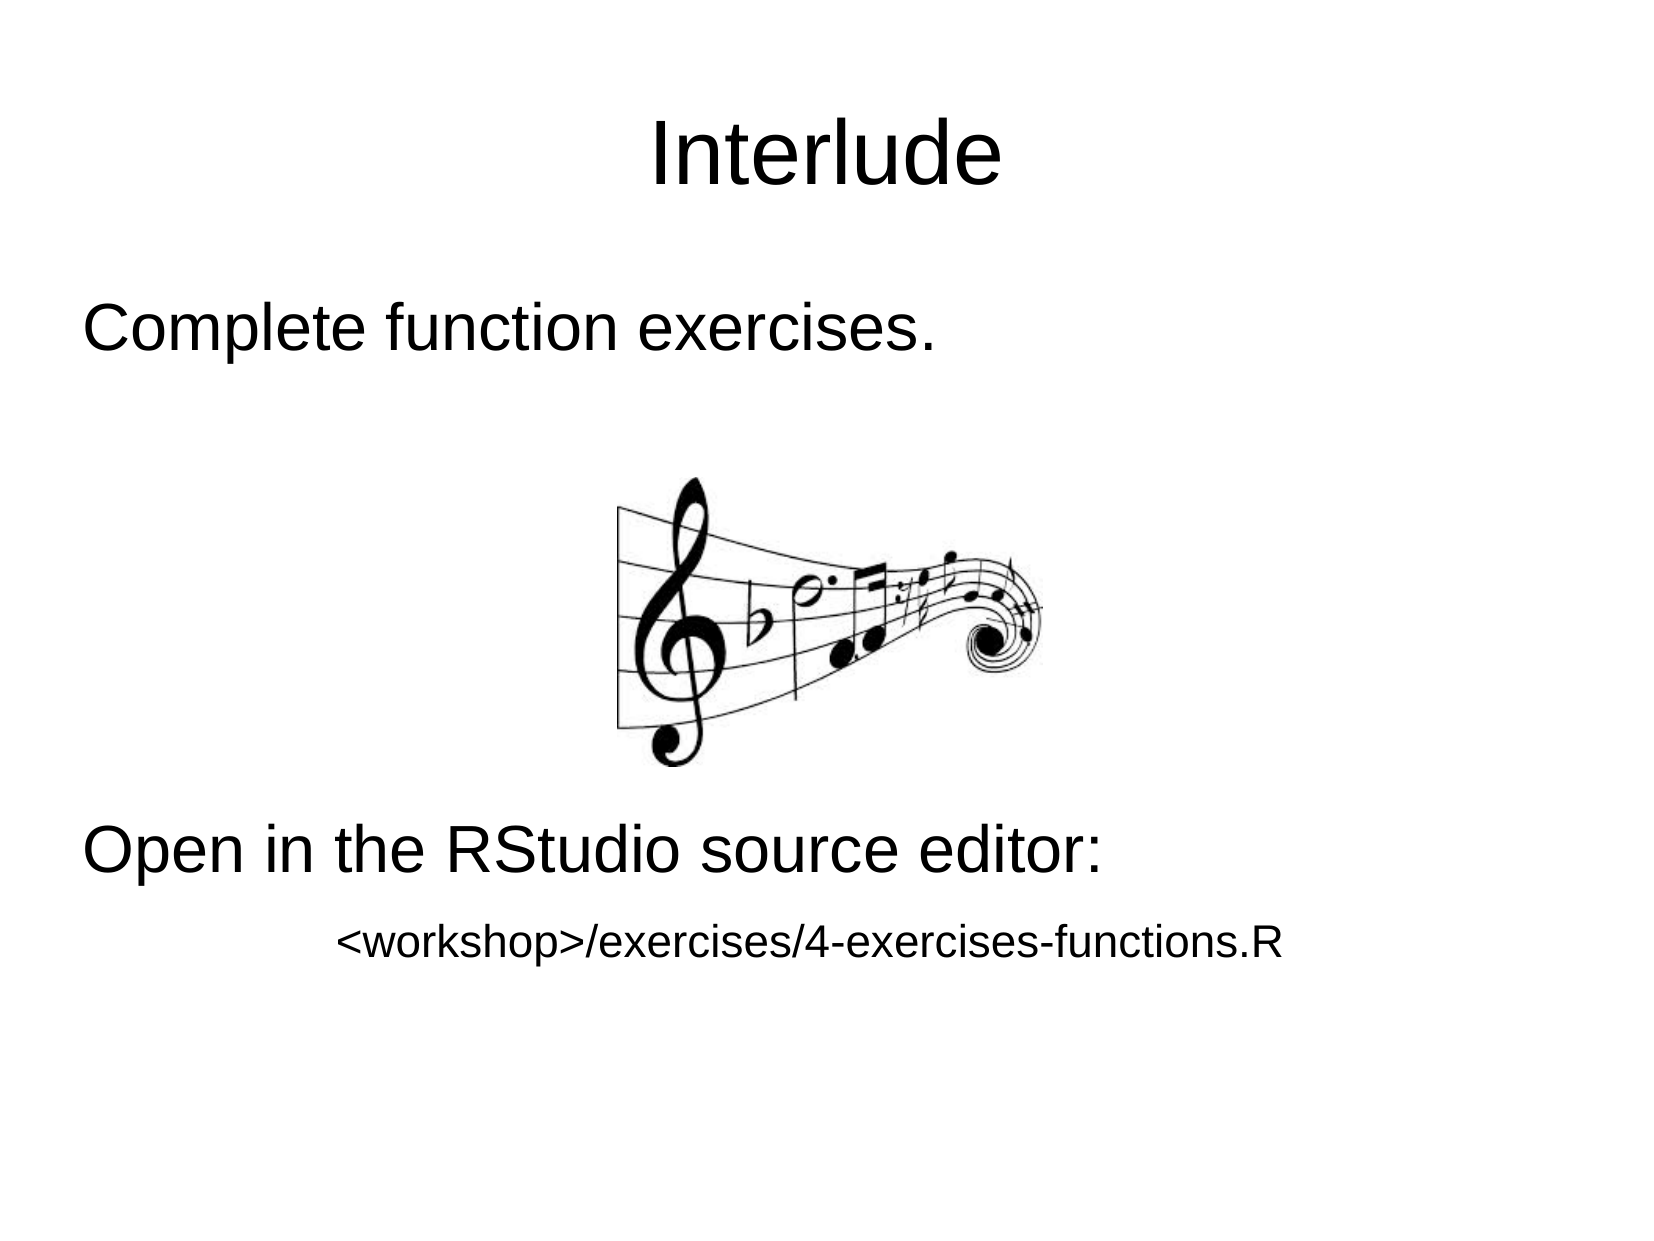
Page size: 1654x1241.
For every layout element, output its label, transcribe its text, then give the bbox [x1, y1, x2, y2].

list Complete function exercises. Open in the RStudio source editor: <workshop>/exercises/4-exercises-functions.R [82, 290, 1538, 1010]
title Interlude [82, 49, 1571, 257]
picture [617, 477, 1043, 767]
